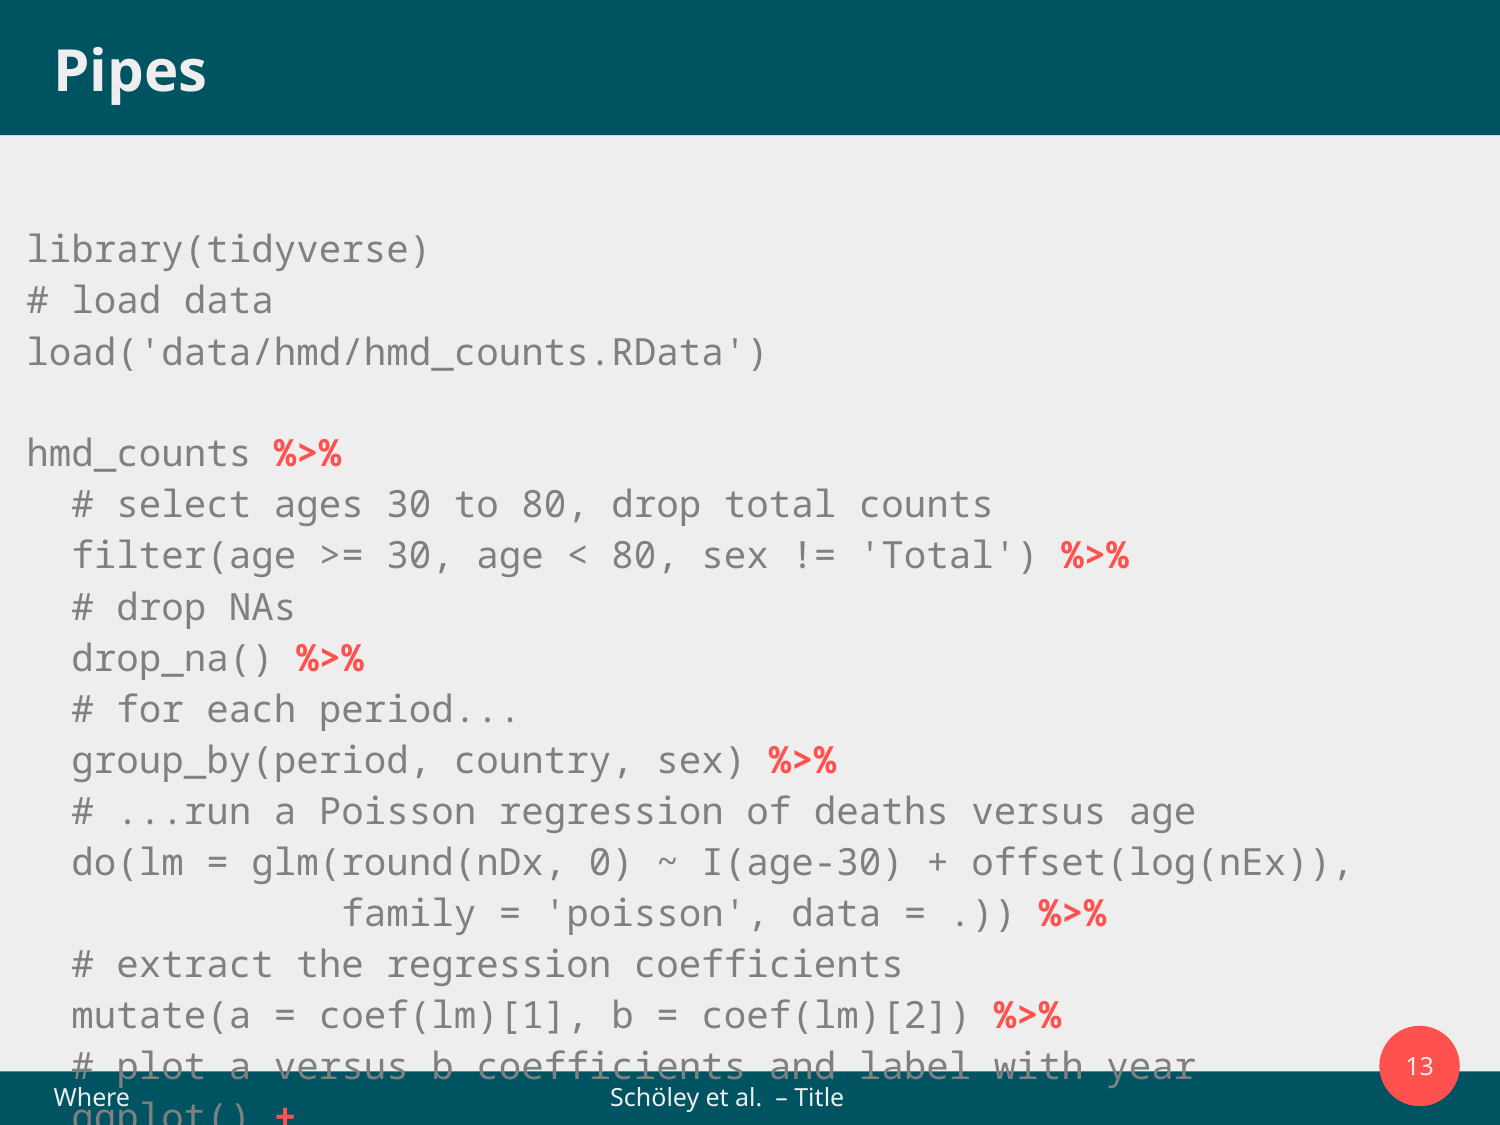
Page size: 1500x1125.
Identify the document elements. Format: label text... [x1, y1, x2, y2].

text_box library(tidyverse) # load data load('data/hmd/hmd_counts.RData') hmd_counts %>% # select ages 30 to 80, drop total counts filter(age >= 30, age < 80, sex != 'Total') %>% # drop NAs drop_na() %>% # for each period... group_by(period, country, sex) %>% # ...run a Poisson regression of deaths versus age do(lm = glm(round(nDx, 0) ~ I(age-30) + offset(log(nEx)), family = 'poisson', data = .)) %>% # extract the regression coefficients mutate(a = coef(lm)[1], b = coef(lm)[2]) %>% # plot a versus b coefficients and label with year ggplot() + geom_point(aes(x = a, y = b), shape = 1, size = 3) + labs(title = 'Gompertz correlation') [11, 215, 1489, 986]
title Pipes [53, 0, 1447, 141]
